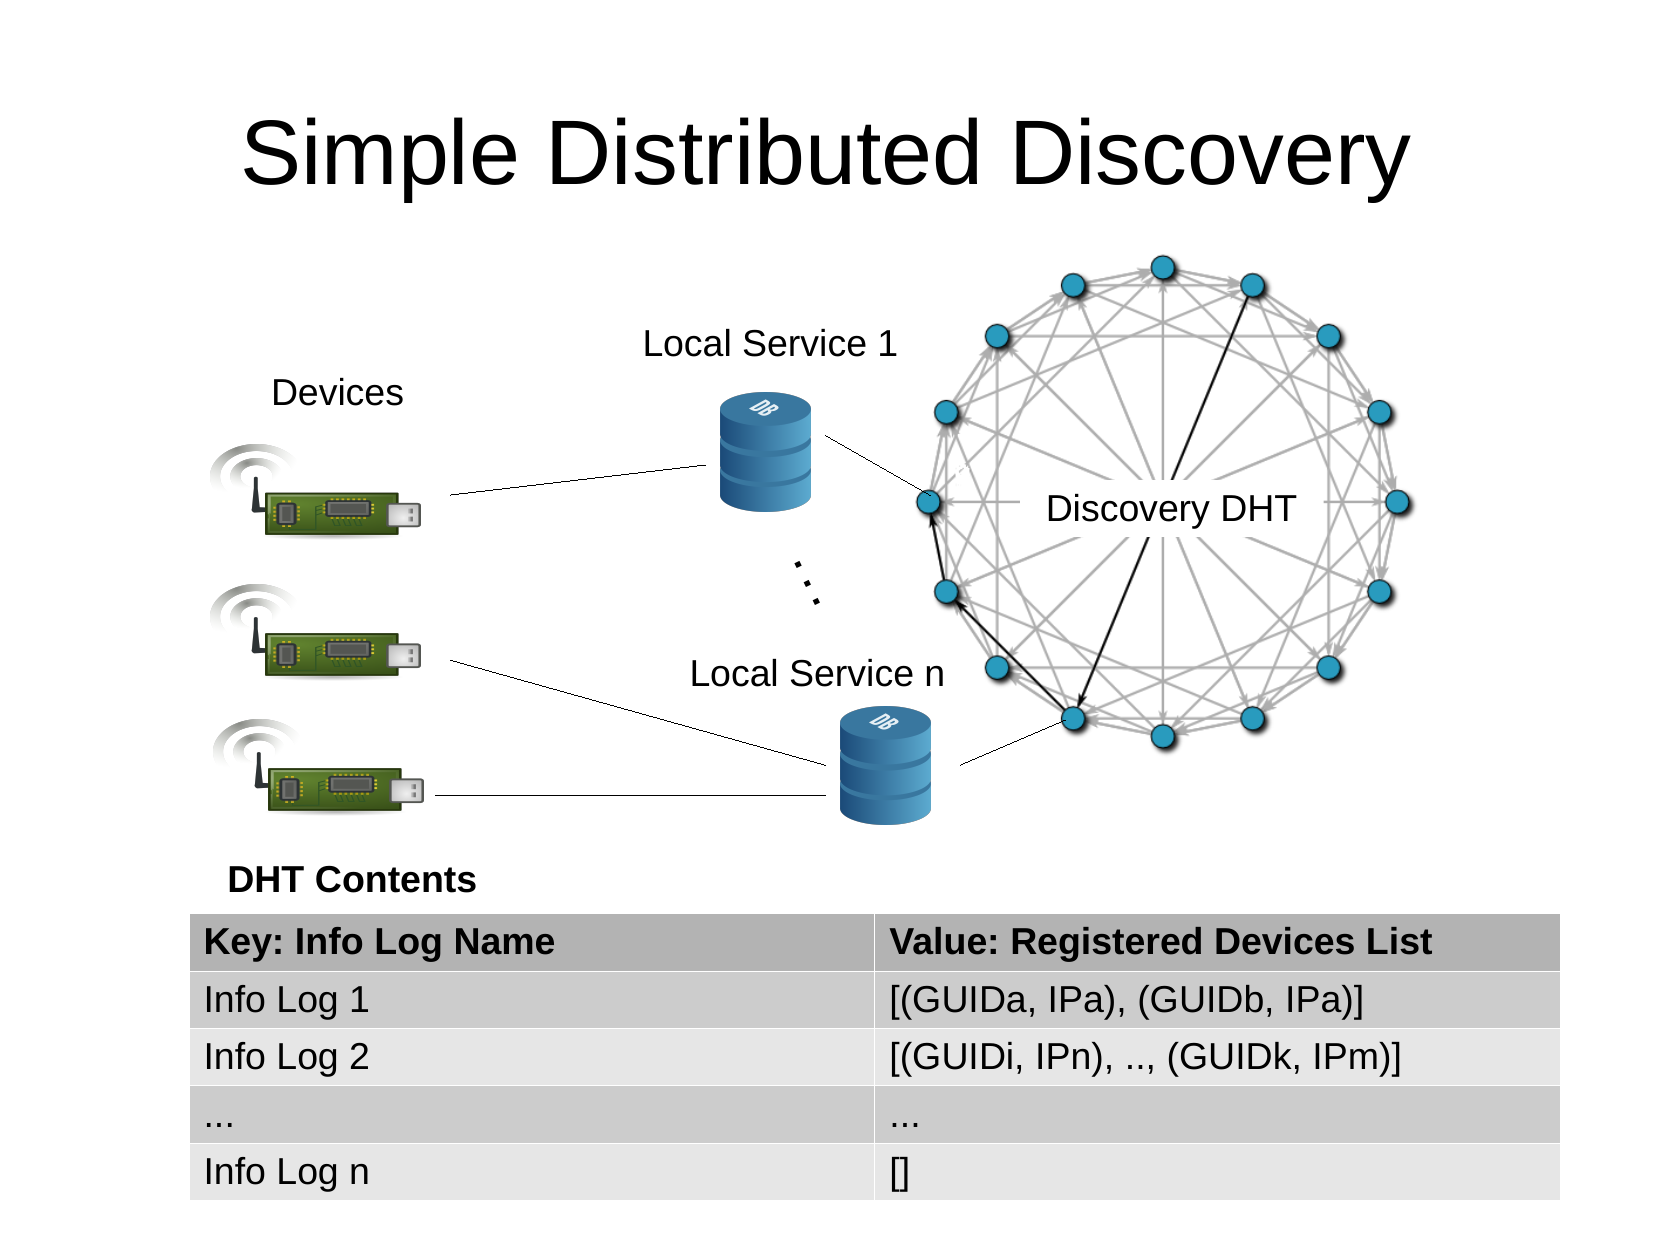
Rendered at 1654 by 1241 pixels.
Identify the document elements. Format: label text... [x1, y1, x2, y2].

text_box DHT Contents [195, 850, 511, 908]
picture [840, 209, 1456, 826]
table_cell Info Log 1 [190, 972, 874, 1028]
picture [210, 584, 421, 681]
text_box Devices [105, 363, 571, 421]
table_cell ... [190, 1086, 874, 1143]
table_cell [] [875, 1144, 1560, 1200]
table_cell Info Log n [190, 1144, 874, 1200]
picture [210, 444, 421, 541]
title Simple Distributed Discovery [82, 49, 1571, 257]
text_box Discovery DHT [1020, 480, 1324, 537]
table_cell [(GUIDi, IPn), .., (GUIDk, IPm)] [875, 1029, 1560, 1085]
picture [213, 719, 424, 816]
text_box Local Service n [645, 645, 991, 702]
table_cell ... [875, 1086, 1560, 1143]
picture [720, 392, 811, 512]
text_box Local Service 1 [620, 315, 921, 384]
table_cell Info Log 2 [190, 1029, 874, 1085]
table_cell [(GUIDa, IPa), (GUIDb, IPa)] [875, 972, 1560, 1028]
table_header Value: Registered Devices List [875, 914, 1560, 971]
table_header Key: Info Log Name [190, 914, 874, 971]
text_box . . . [735, 474, 888, 691]
